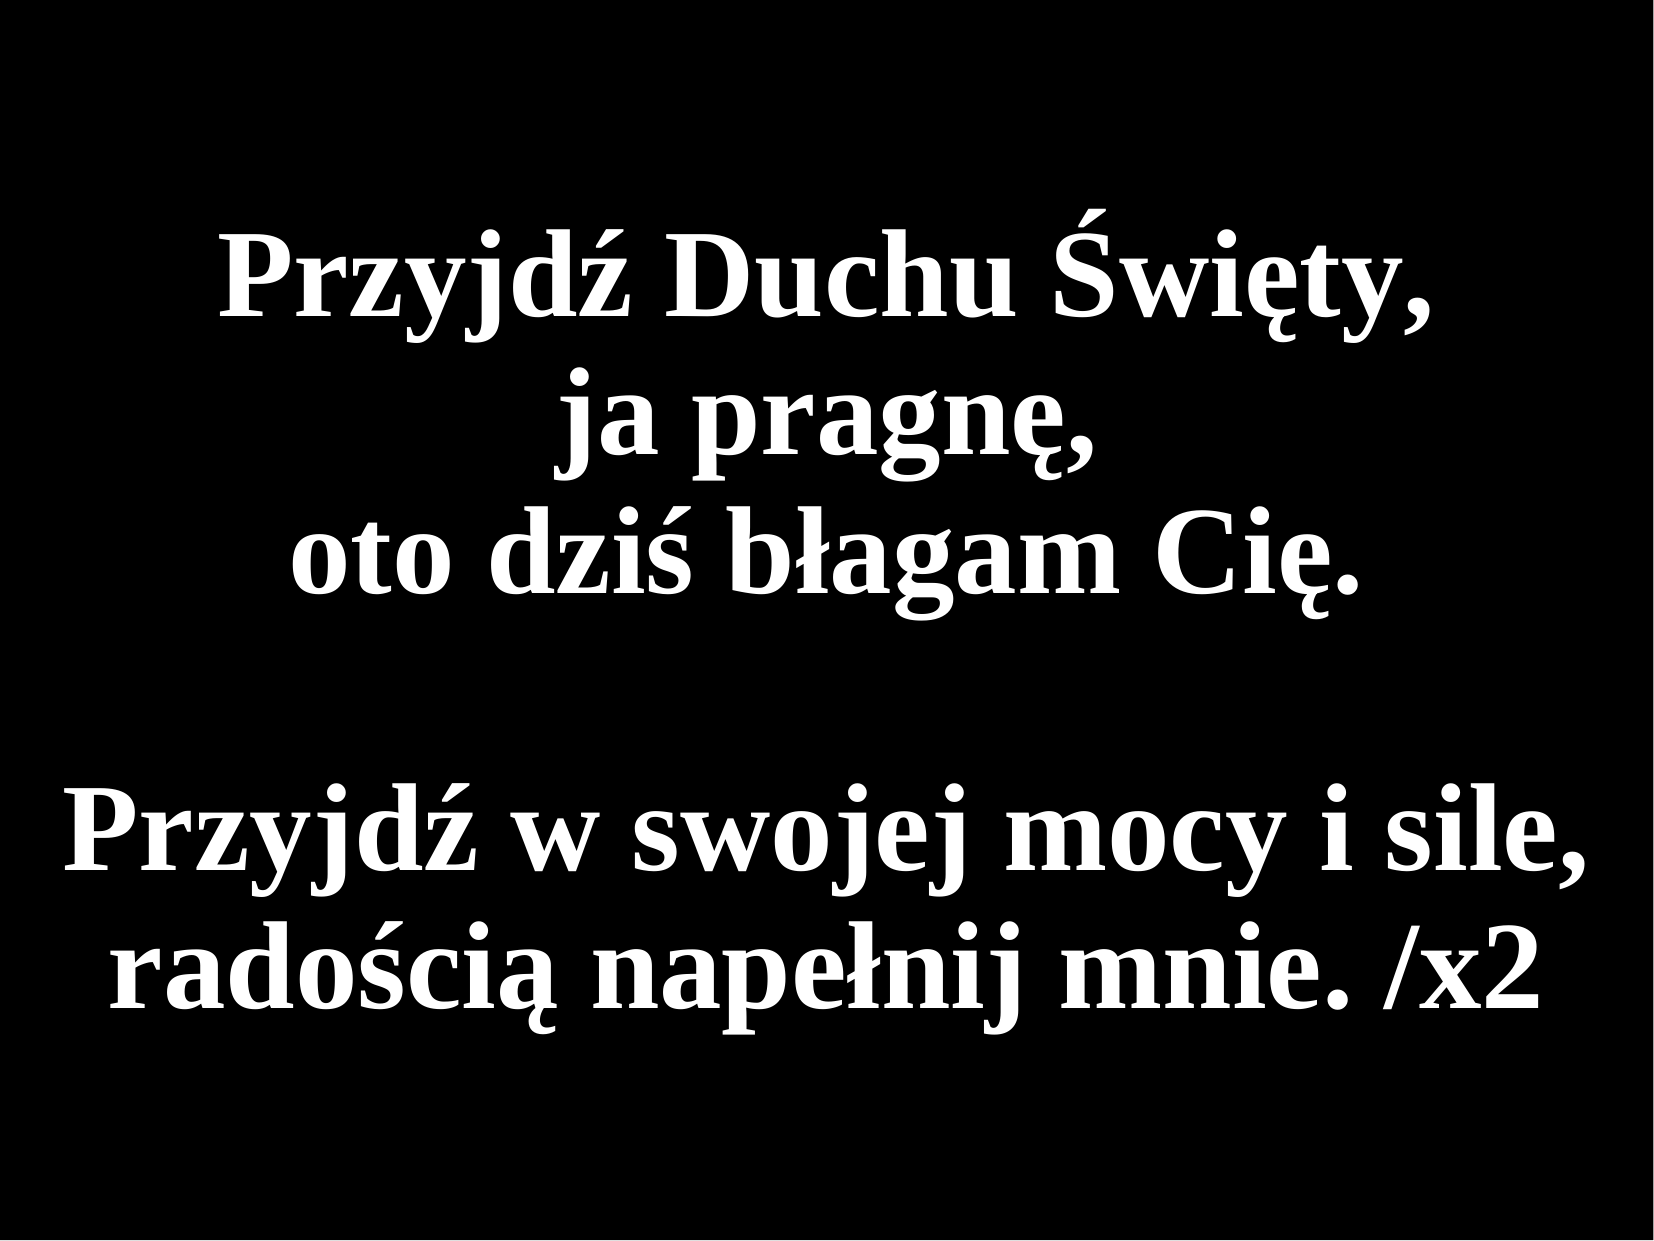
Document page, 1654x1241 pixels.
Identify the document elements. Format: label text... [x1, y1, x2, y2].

title Przyjdź Duchu Święty, ja pragnę, oto dziś błagam Cię. Przyjdź w swojej mocy i sile, radością napełnij mnie. /x2 [0, 0, 1654, 1241]
